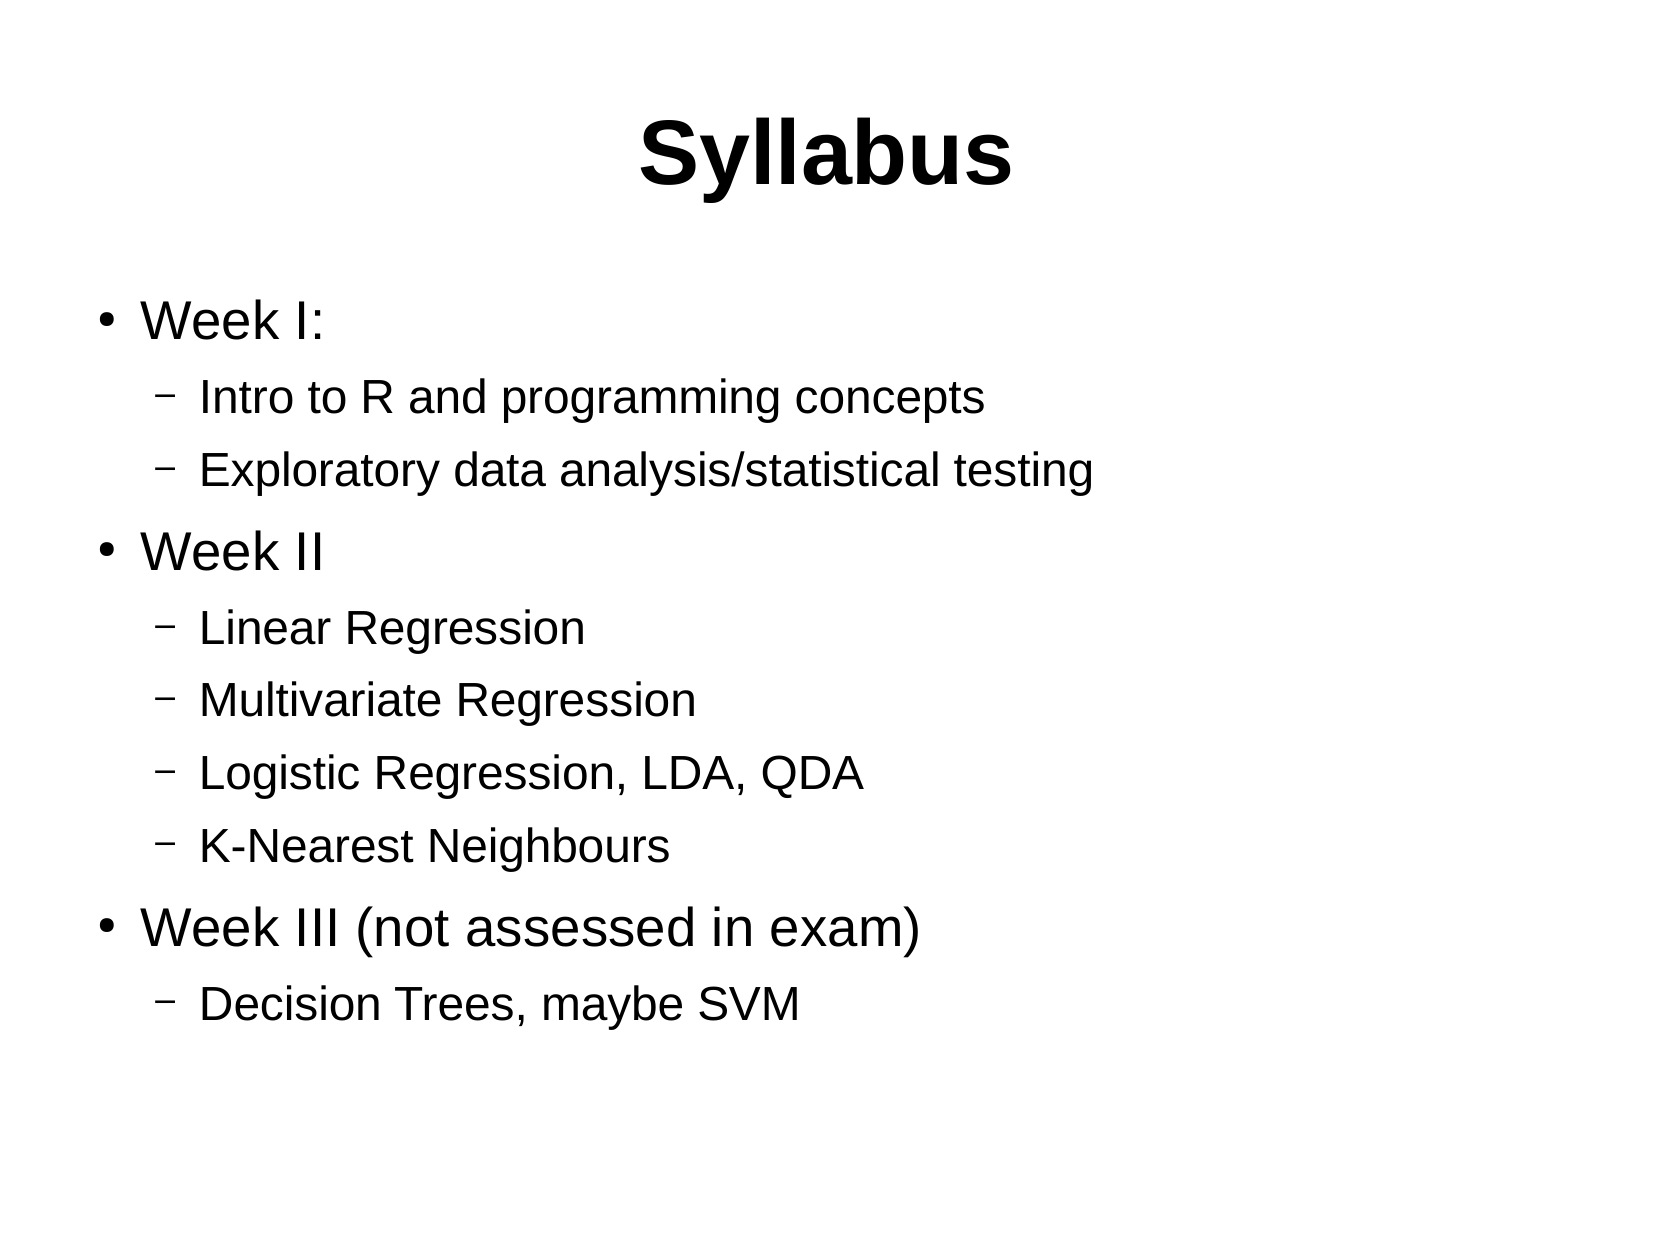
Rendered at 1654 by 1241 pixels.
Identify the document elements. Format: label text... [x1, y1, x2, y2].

list Week I: Intro to R and programming concepts Exploratory data analysis/statistical testing Week II Linear Regression Multivariate Regression Logistic Regression, LDA, QDA K-Nearest Neighbours Week III (not assessed in exam) Decision Trees, maybe SVM [82, 290, 1571, 1036]
title Syllabus [82, 49, 1571, 257]
